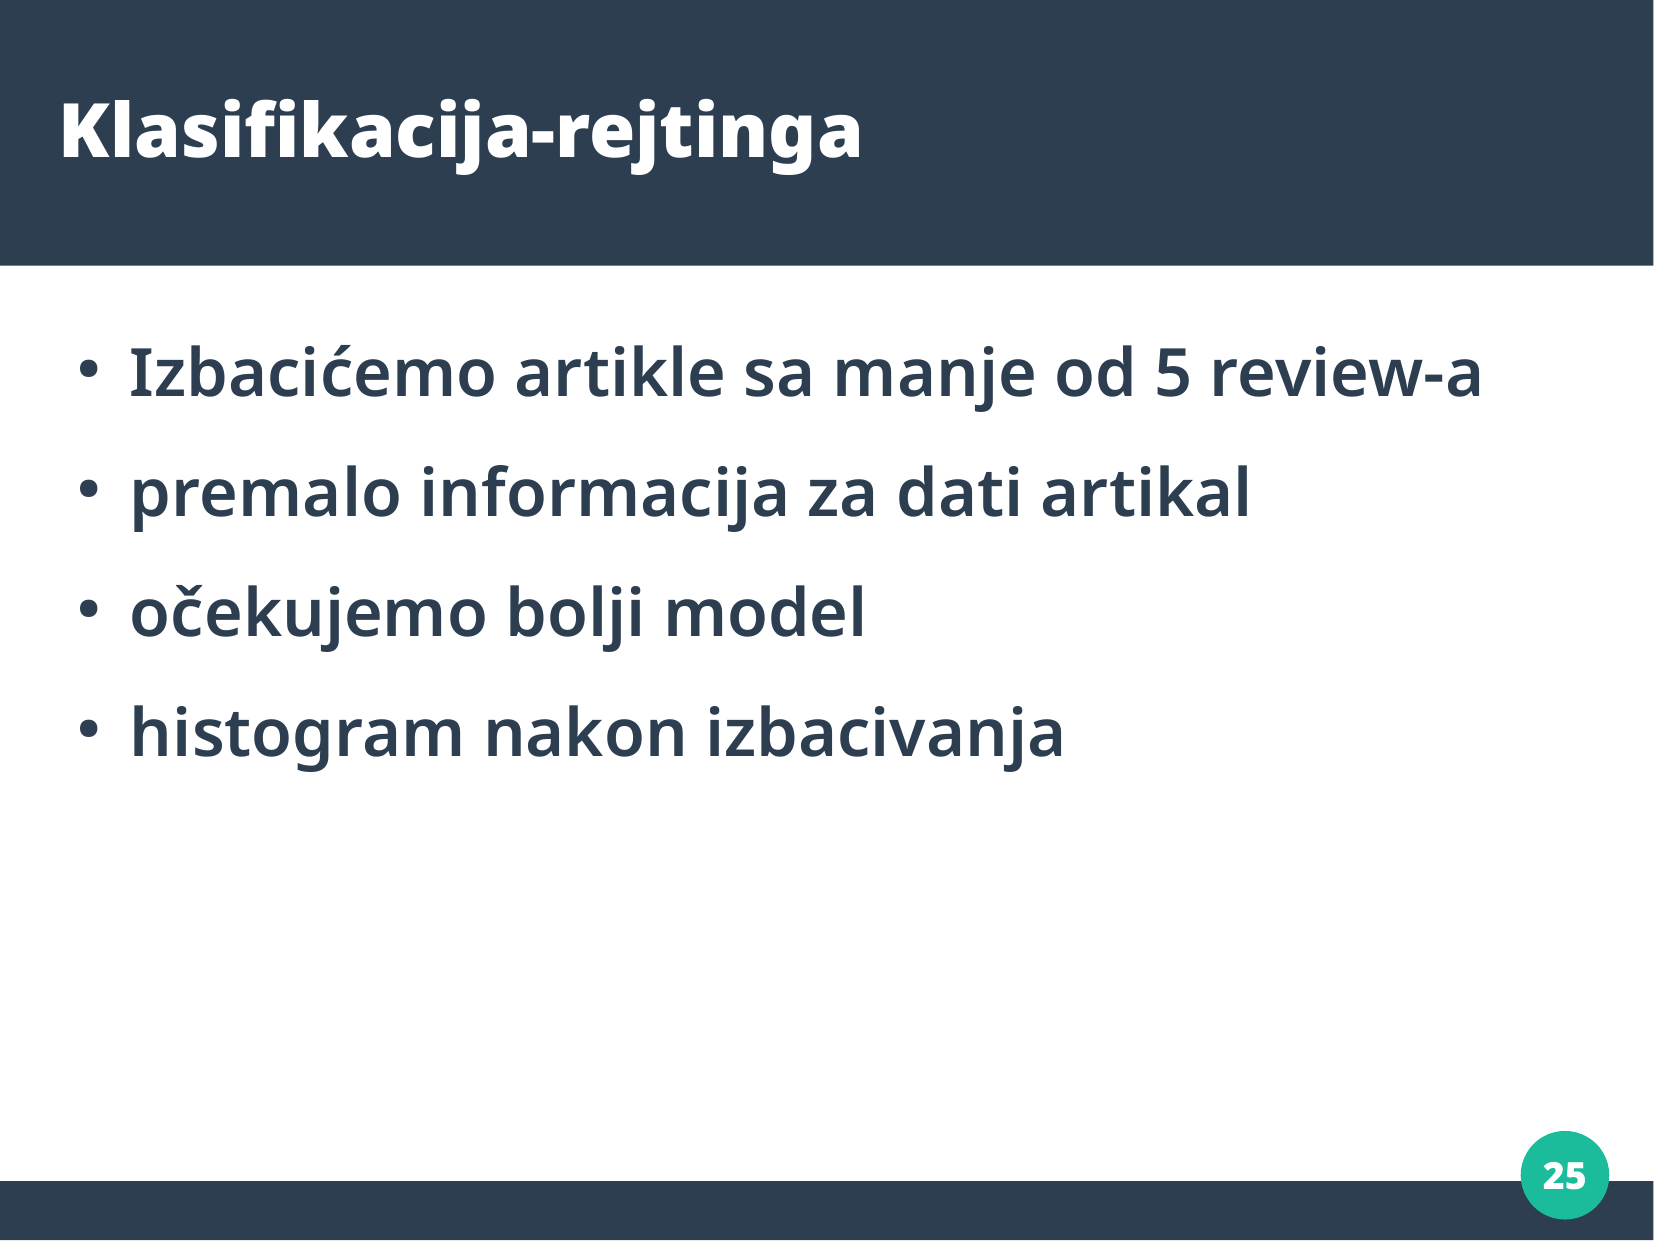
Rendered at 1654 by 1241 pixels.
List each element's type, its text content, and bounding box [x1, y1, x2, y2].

title Klasifikacija-rejtinga [59, 49, 1595, 207]
list Izbacićemo artikle sa manje od 5 review-a premalo informacija za dati artikal očekujemo bolji model histogram nakon izbacivanja [59, 324, 1595, 1152]
